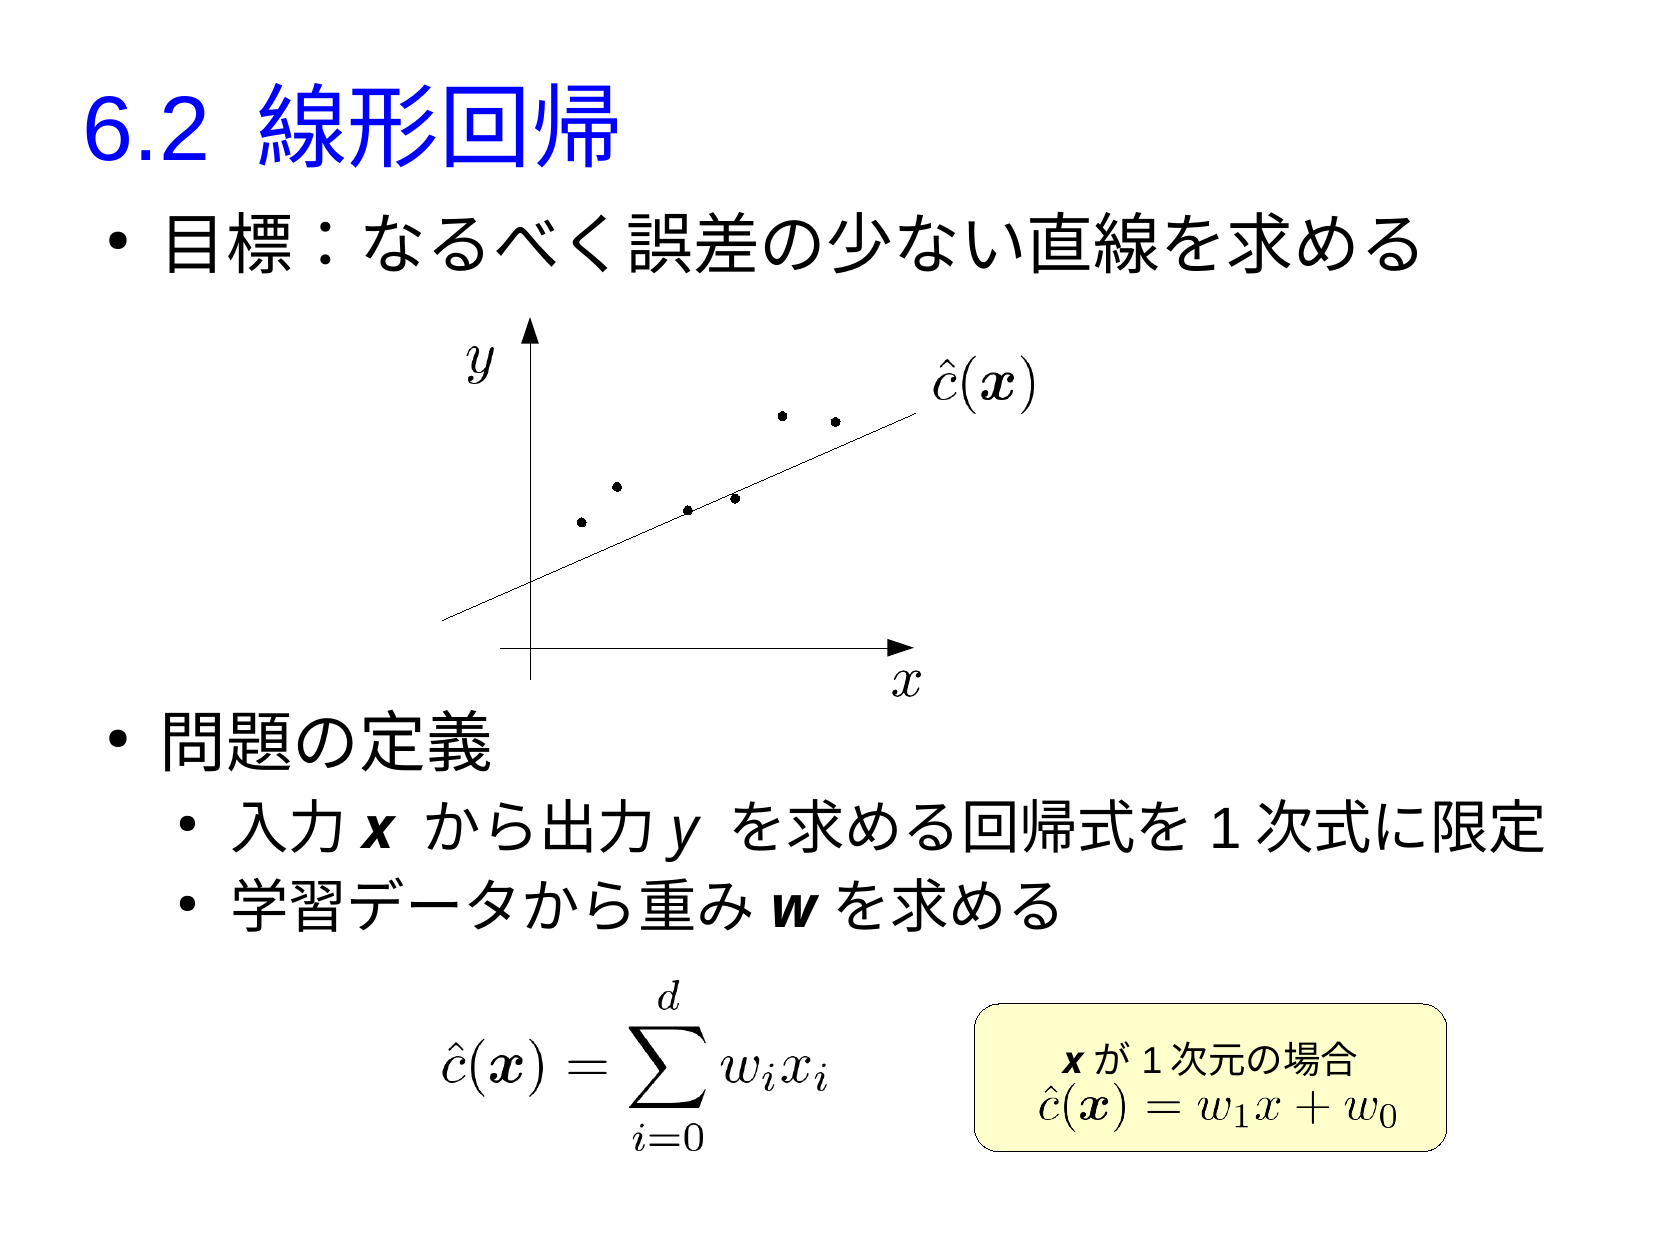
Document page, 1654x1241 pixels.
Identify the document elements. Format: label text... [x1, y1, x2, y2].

picture [933, 355, 1034, 414]
text_box [831, 417, 841, 427]
picture [466, 346, 494, 384]
text_box [730, 494, 740, 504]
text_box [577, 517, 587, 527]
picture [442, 980, 827, 1151]
text_box xが1次元の場合 [974, 1003, 1447, 1152]
text_box [683, 505, 693, 515]
list 目標：なるべく誤差の少ない直線を求める 問題の定義 入力x から出力y を求める回帰式を1次式に限定 学習データから重みwを求める [88, 197, 1595, 1094]
picture [1039, 1082, 1396, 1133]
title 6.2 線形回帰 [82, 41, 1571, 210]
text_box [778, 411, 787, 421]
picture [892, 670, 922, 697]
text_box [612, 482, 622, 492]
